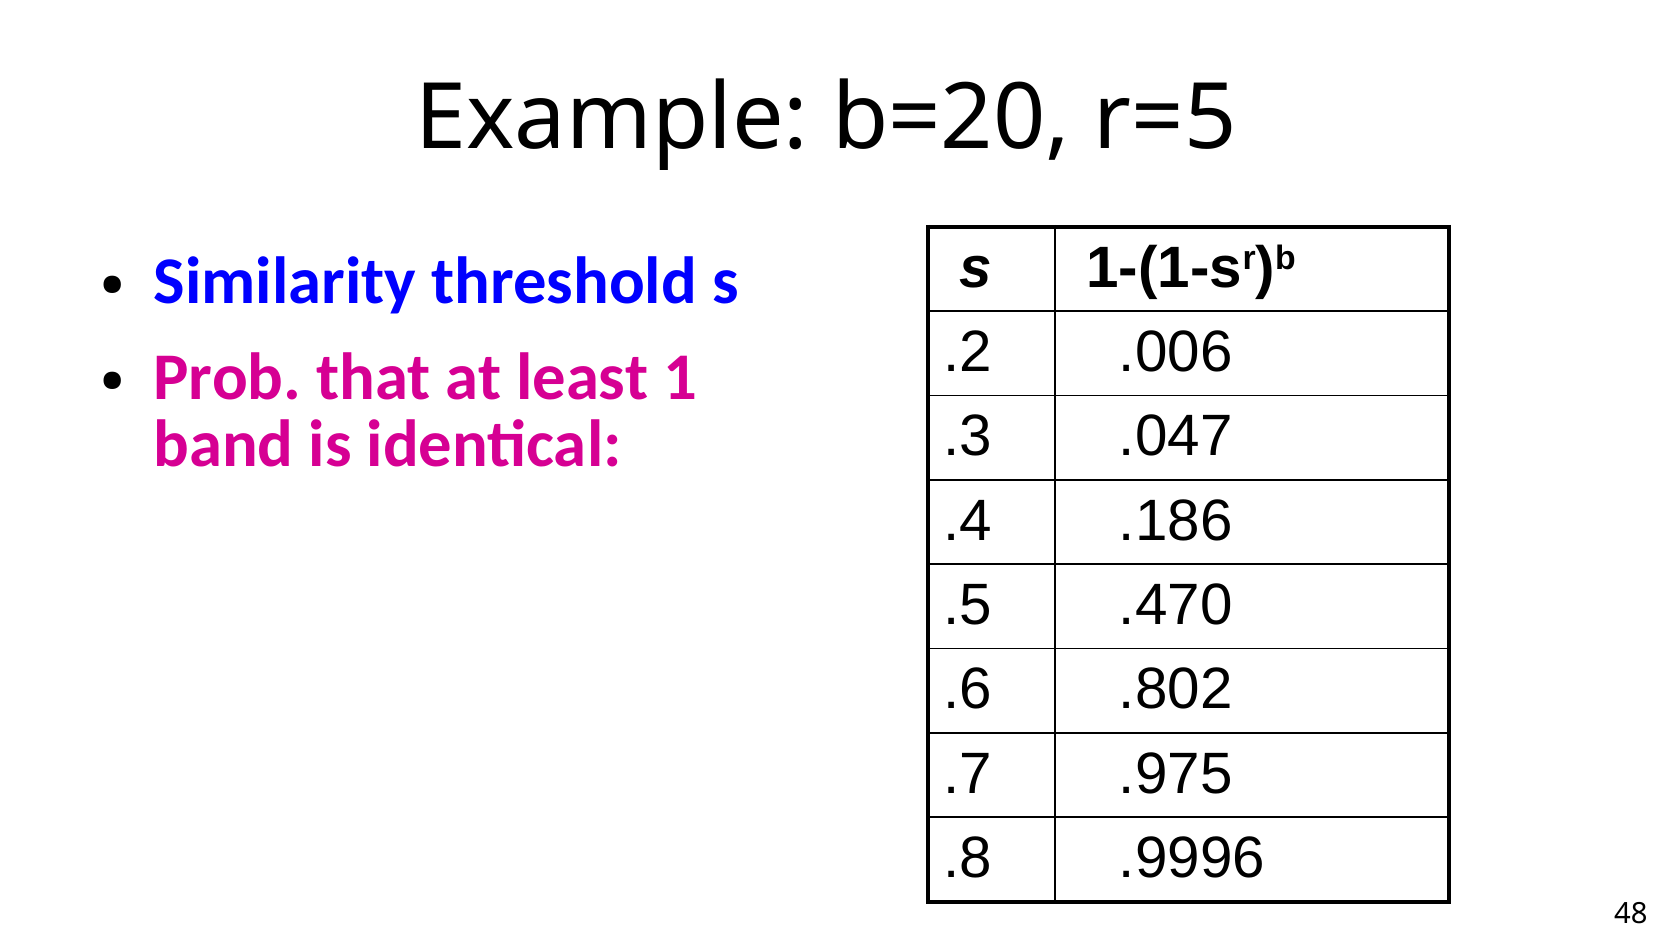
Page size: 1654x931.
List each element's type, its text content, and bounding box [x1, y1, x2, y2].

table_cell .975 [1056, 734, 1447, 816]
table_header 1-(1-sr)b [1056, 229, 1447, 310]
table_header s [930, 229, 1054, 310]
table_cell .006 [1056, 312, 1447, 395]
table_cell .802 [1056, 649, 1447, 732]
list Similarity threshold s Prob. that at least 1 band is identical: [82, 253, 789, 793]
table_cell .6 [930, 649, 1054, 732]
title Example: b=20, r=5 [82, 1, 1571, 226]
table_cell .7 [930, 734, 1054, 816]
table_cell .5 [930, 565, 1054, 648]
table_cell .8 [930, 818, 1054, 900]
table_cell .9996 [1056, 818, 1447, 900]
table_cell .4 [930, 481, 1054, 563]
table_cell .047 [1056, 396, 1447, 479]
table_cell .186 [1056, 481, 1447, 563]
table_cell .3 [930, 396, 1054, 479]
table_cell .2 [930, 312, 1054, 395]
table_cell .470 [1056, 565, 1447, 648]
